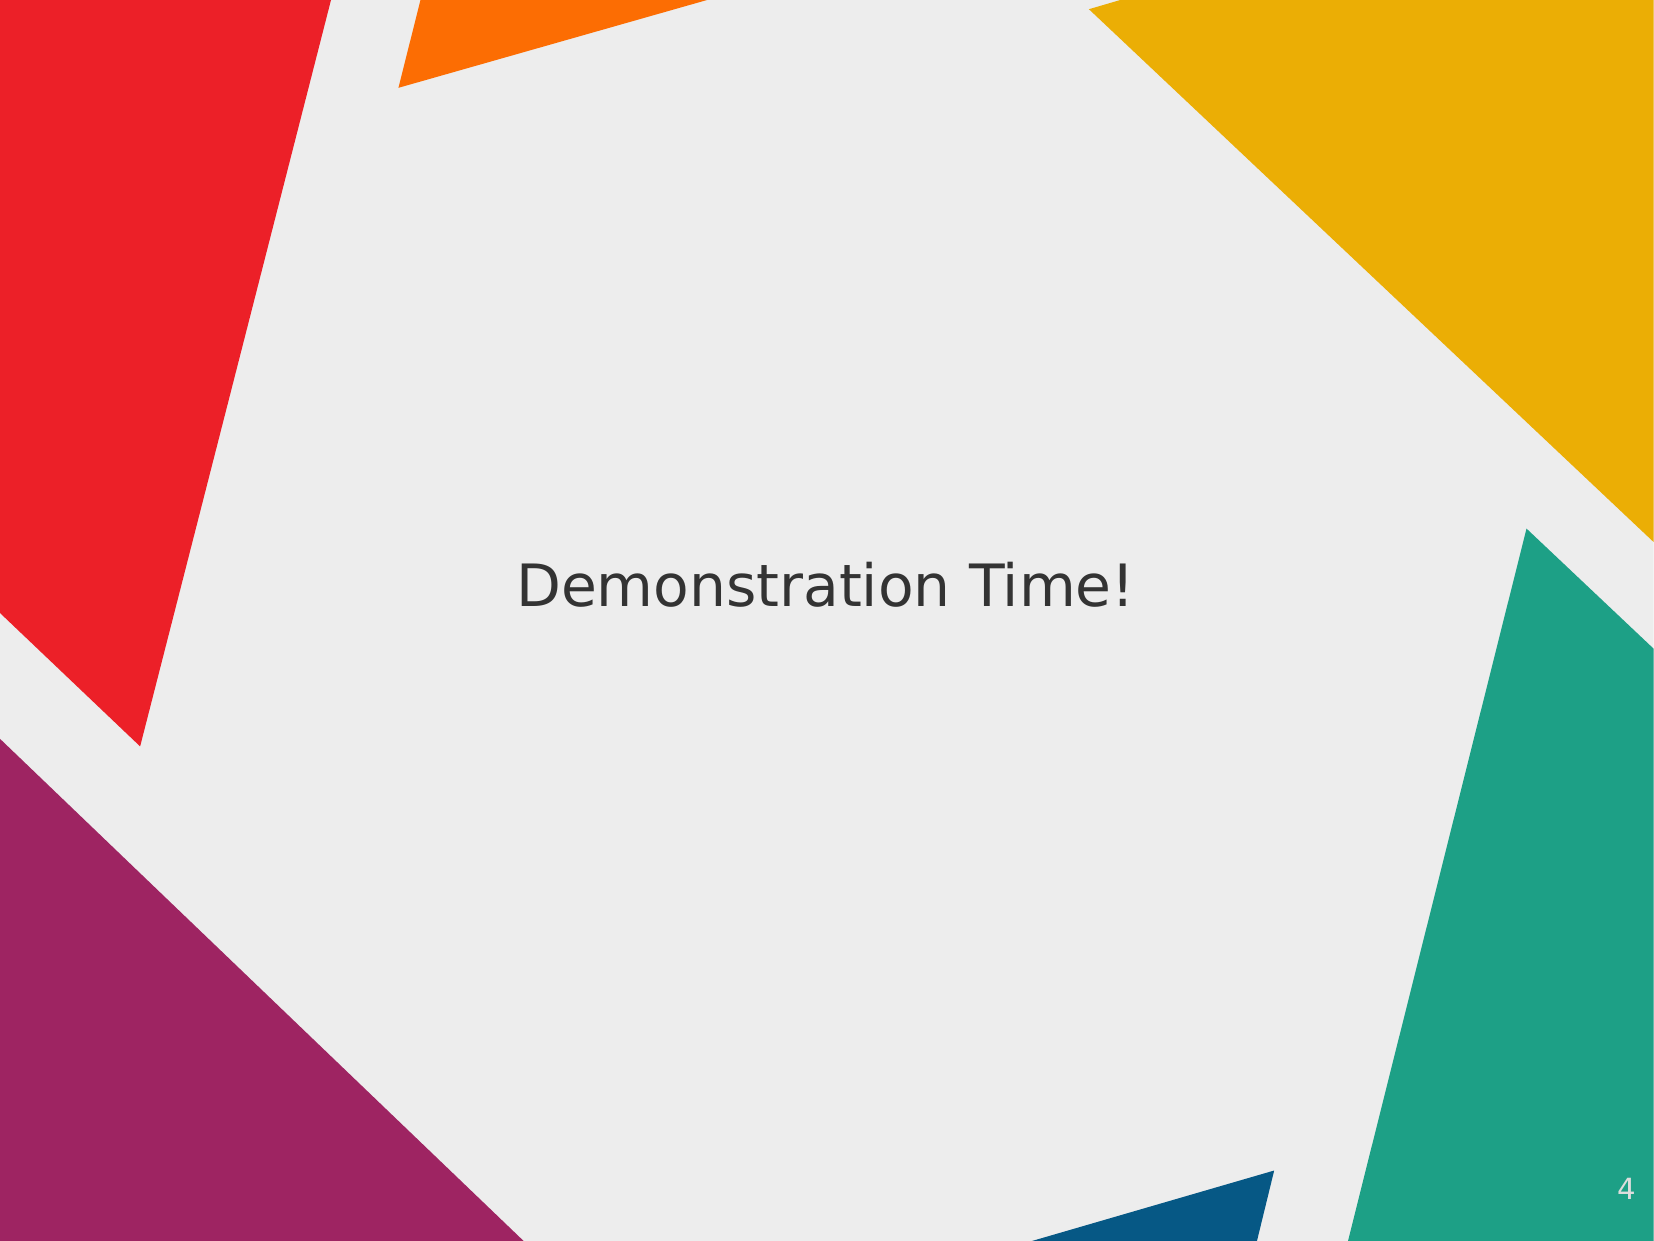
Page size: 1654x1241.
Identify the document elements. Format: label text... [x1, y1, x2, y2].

title Demonstration Time! [285, 482, 1367, 691]
